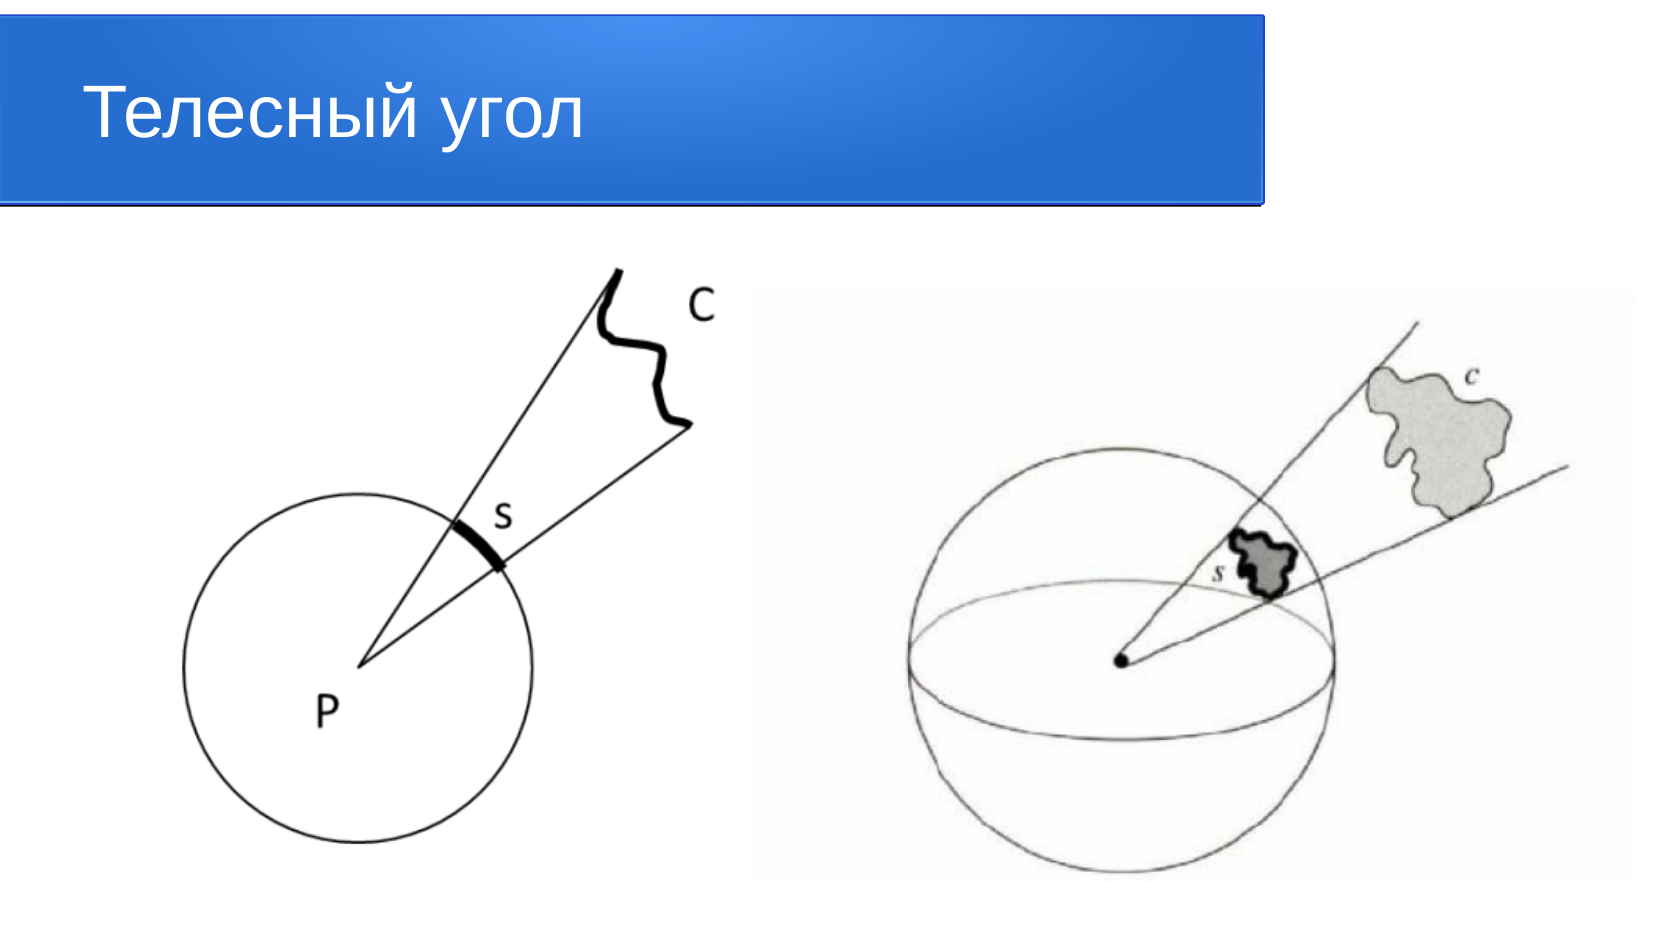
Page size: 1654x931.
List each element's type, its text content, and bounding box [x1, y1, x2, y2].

title Телесный угол [82, 35, 1235, 189]
picture [62, 224, 1636, 905]
